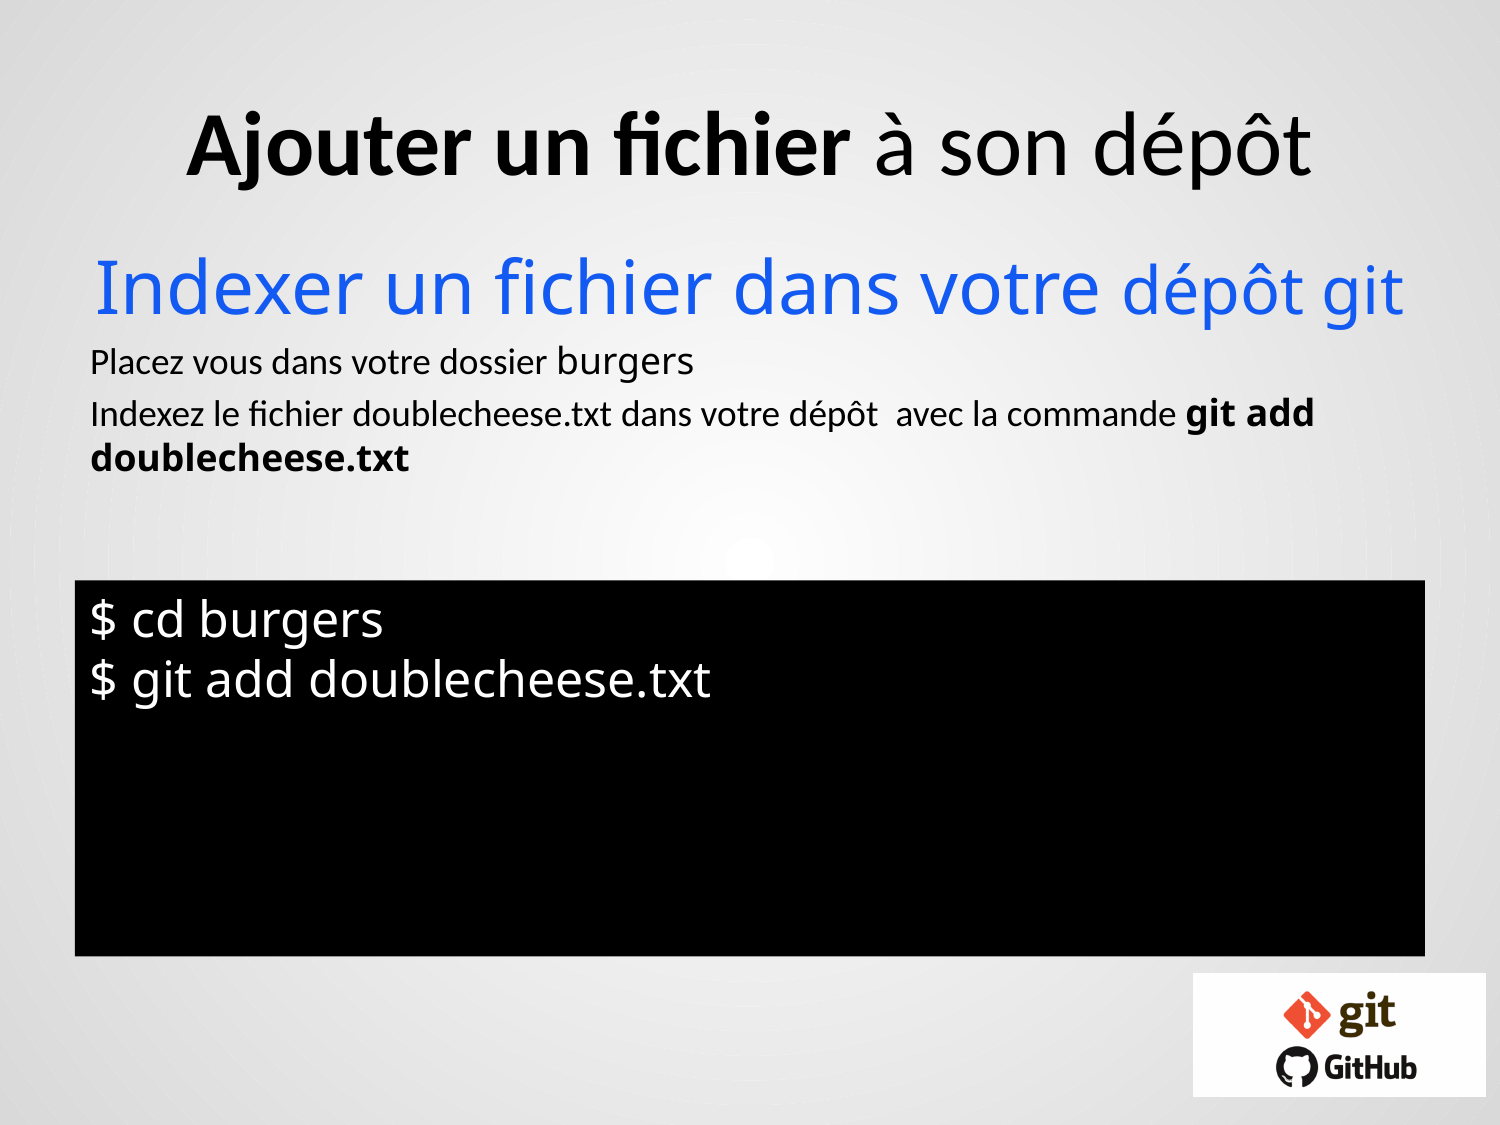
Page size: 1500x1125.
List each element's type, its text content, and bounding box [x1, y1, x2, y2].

picture [1193, 973, 1486, 1097]
list Indexer un fichier dans votre dépôt git Placez vous dans votre dossier burgers Indexez le fichier doublecheese.txt dans votre dépôt avec la commande git add doublecheese.txt [75, 233, 1425, 562]
title Ajouter un fichier à son dépôt [75, 45, 1425, 233]
text_box $ cd burgers $ git add doublecheese.txt [74, 580, 1425, 957]
